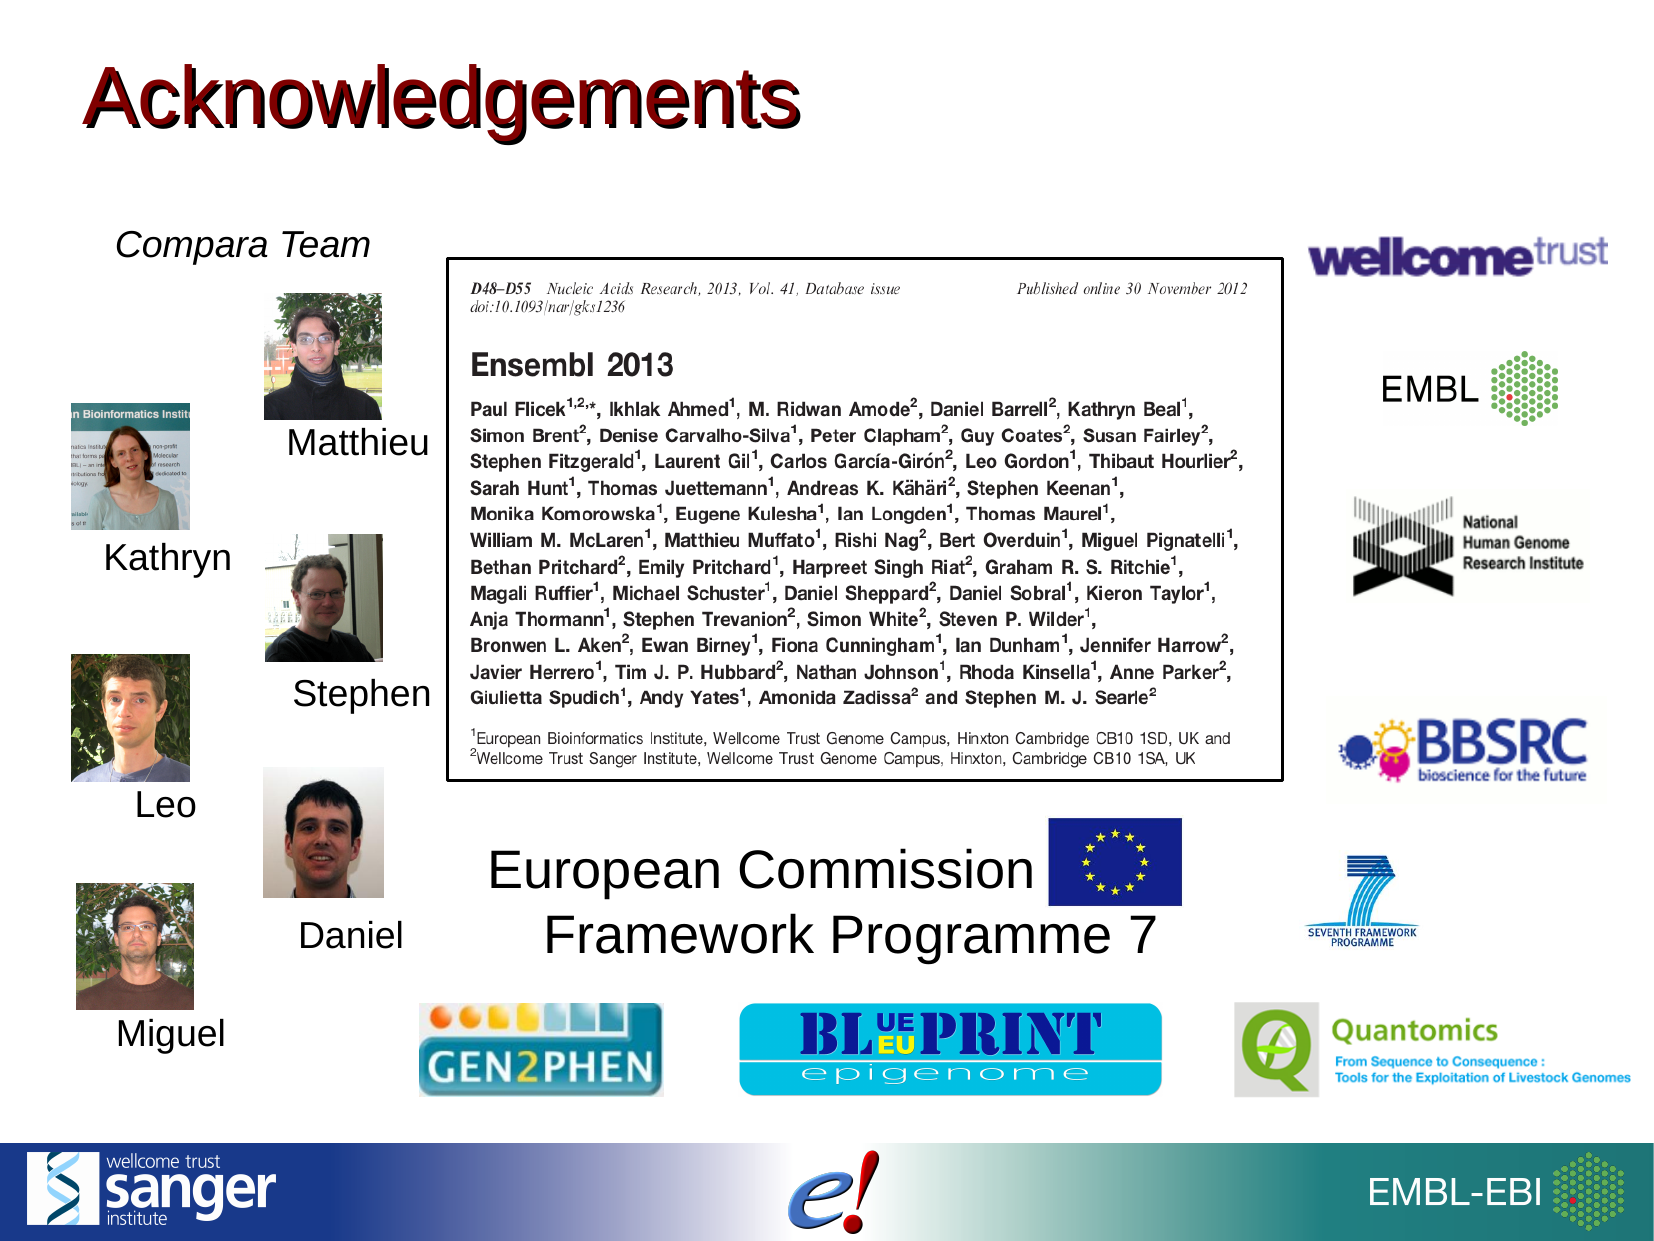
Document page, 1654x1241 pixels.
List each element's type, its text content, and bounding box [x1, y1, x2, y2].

picture [71, 654, 190, 782]
text_box Leo [84, 772, 177, 835]
picture [1234, 1002, 1631, 1098]
list European Commission Framework Programme 7 [401, 826, 1186, 981]
text_box Miguel [65, 1001, 206, 1063]
picture [264, 293, 382, 410]
picture [76, 883, 194, 1001]
text_box Matthieu [236, 410, 410, 473]
picture [1045, 815, 1184, 909]
text_box Kathryn [53, 525, 212, 588]
picture [263, 767, 384, 898]
picture [0, 1143, 1654, 1241]
picture [1307, 236, 1608, 284]
title Acknowledgements [82, 49, 1571, 257]
picture [1299, 850, 1424, 951]
text_box Compara Team [64, 212, 355, 275]
picture [419, 1003, 664, 1097]
picture [448, 260, 1282, 779]
picture [1383, 351, 1558, 426]
picture [265, 534, 383, 661]
text_box Stephen [242, 661, 412, 724]
picture [1326, 696, 1607, 804]
text_box Daniel [248, 903, 378, 966]
picture [738, 1002, 1163, 1097]
picture [71, 403, 190, 525]
picture [1346, 489, 1590, 603]
